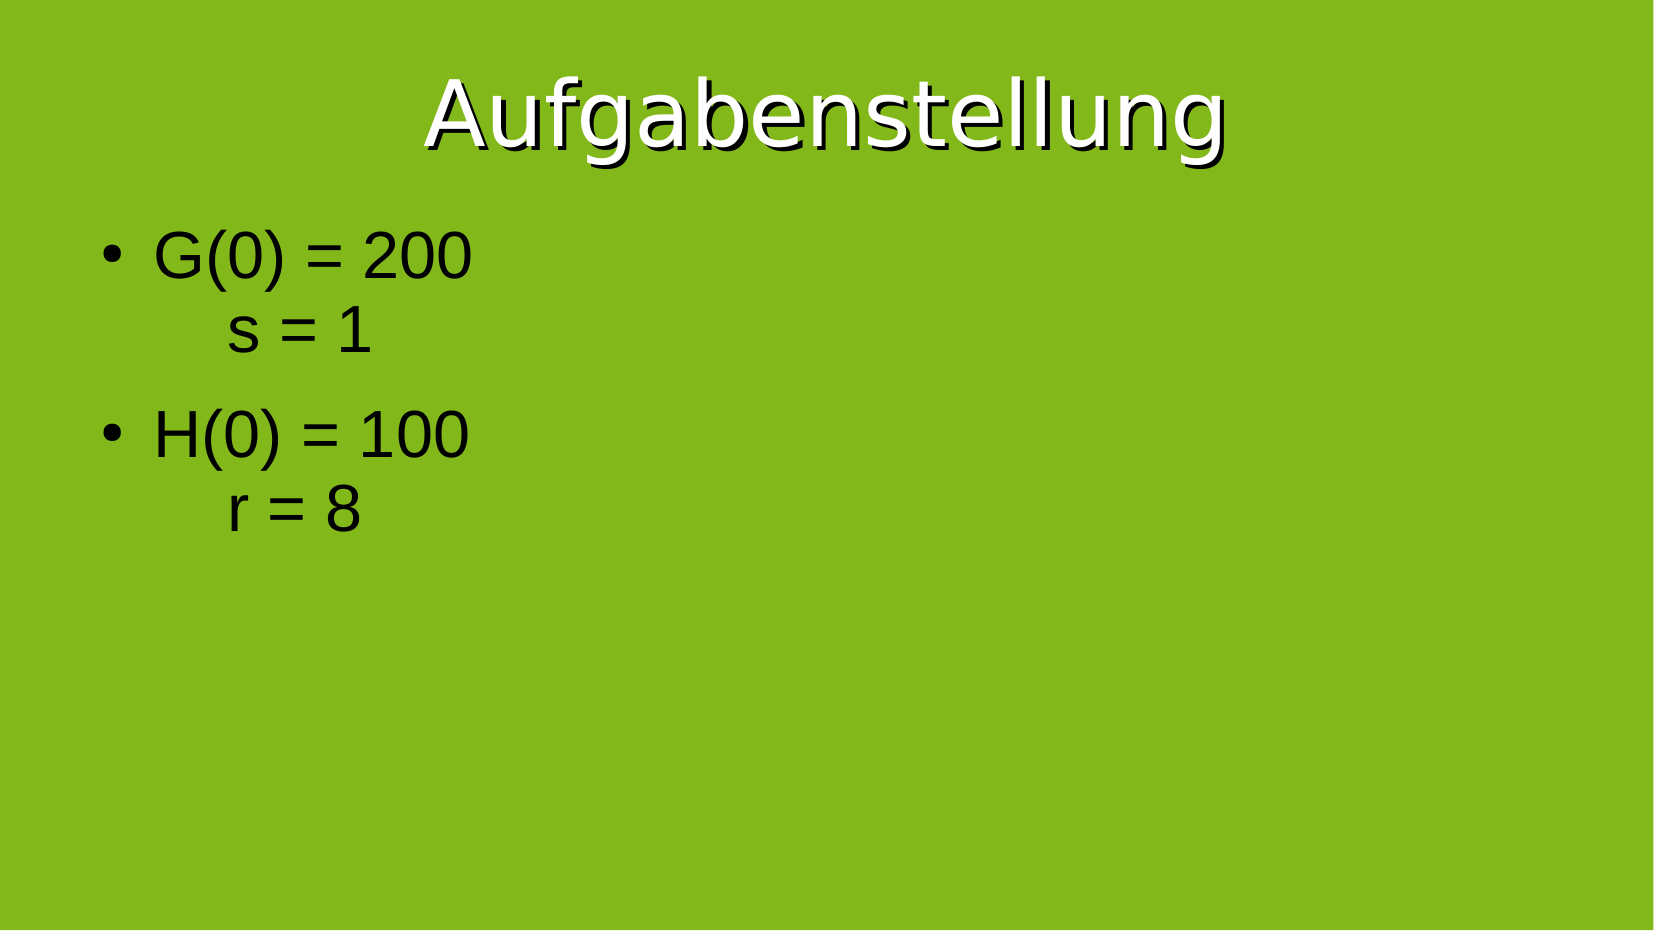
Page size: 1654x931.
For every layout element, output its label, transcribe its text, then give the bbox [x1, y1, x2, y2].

list G(0) = 200 s = 1 H(0) = 100 r = 8 [82, 217, 1571, 758]
title Aufgabenstellung [82, 37, 1571, 193]
